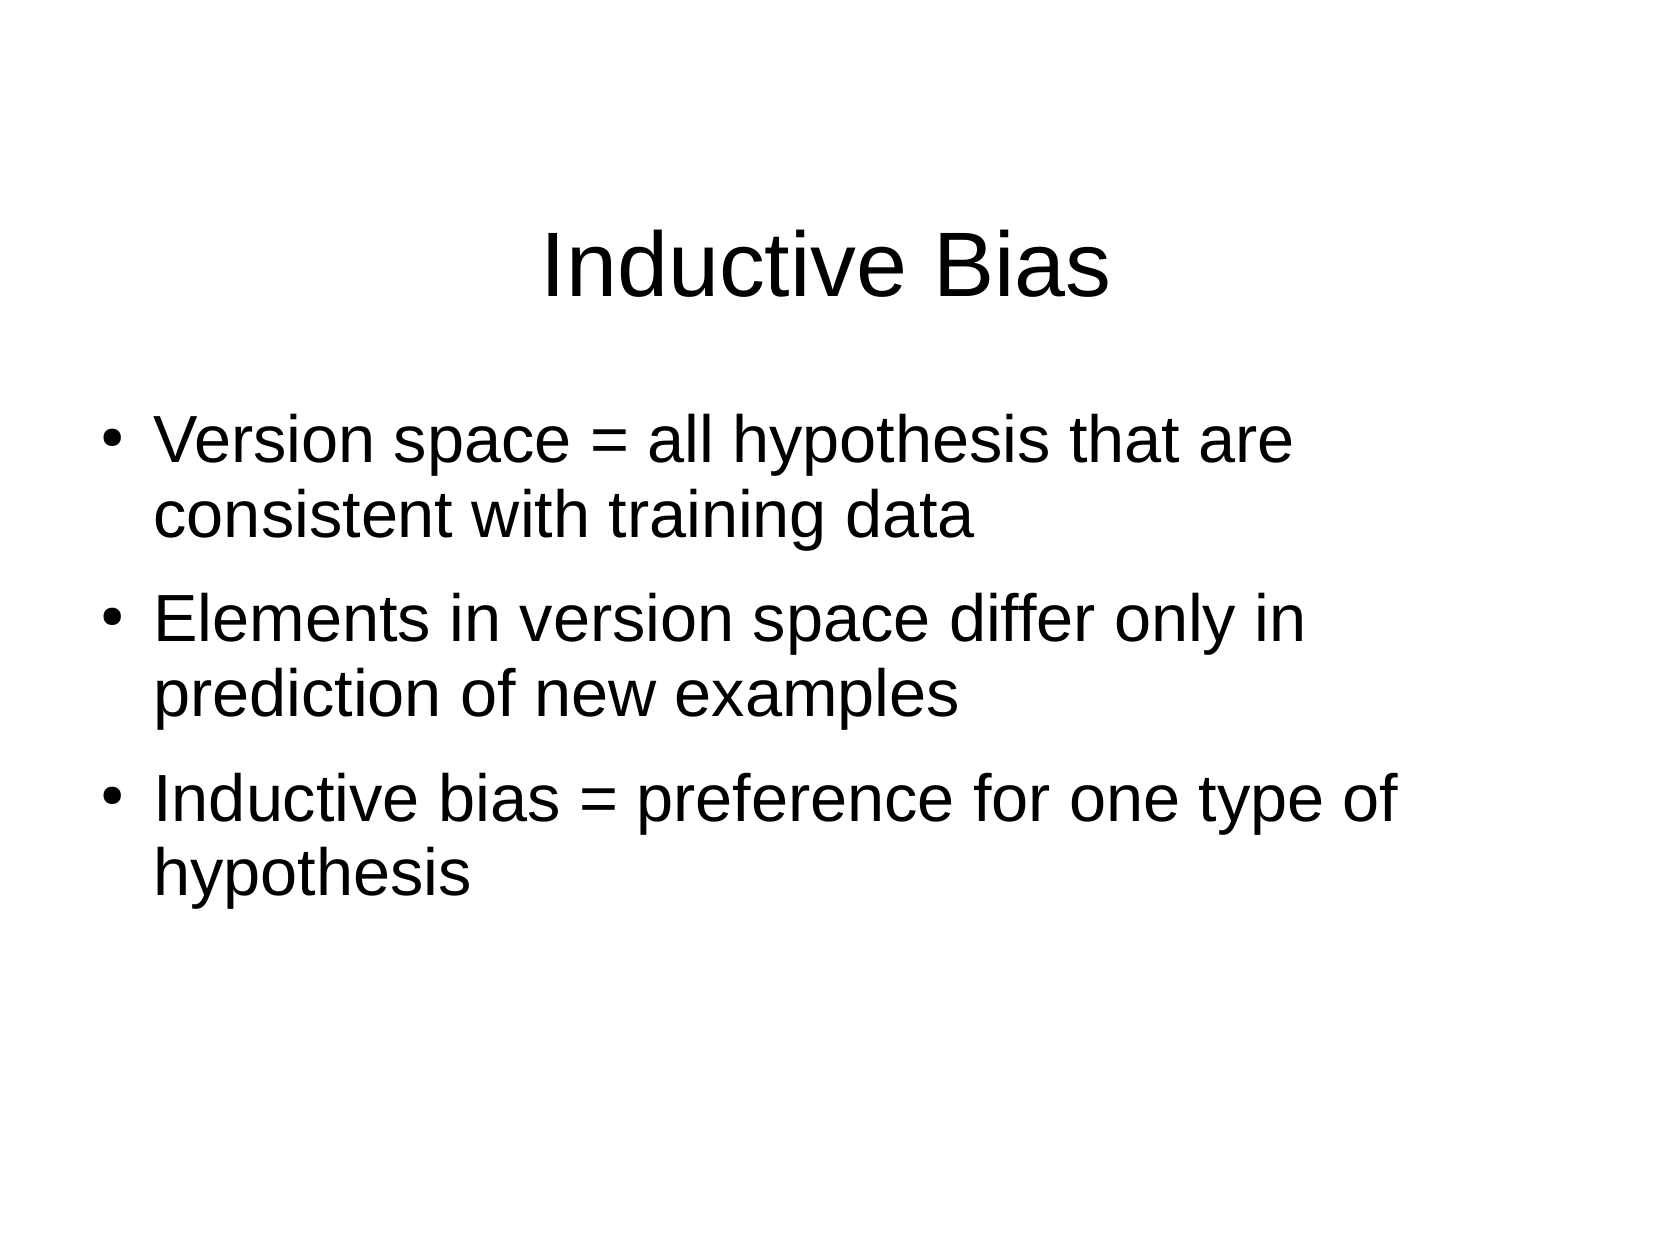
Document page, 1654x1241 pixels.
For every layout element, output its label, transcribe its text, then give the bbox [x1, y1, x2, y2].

list Version space = all hypothesis that are consistent with training data Elements in version space differ only in prediction of new examples Inductive bias = preference for one type of hypothesis [82, 402, 1571, 1221]
title Inductive Bias [82, 169, 1571, 362]
